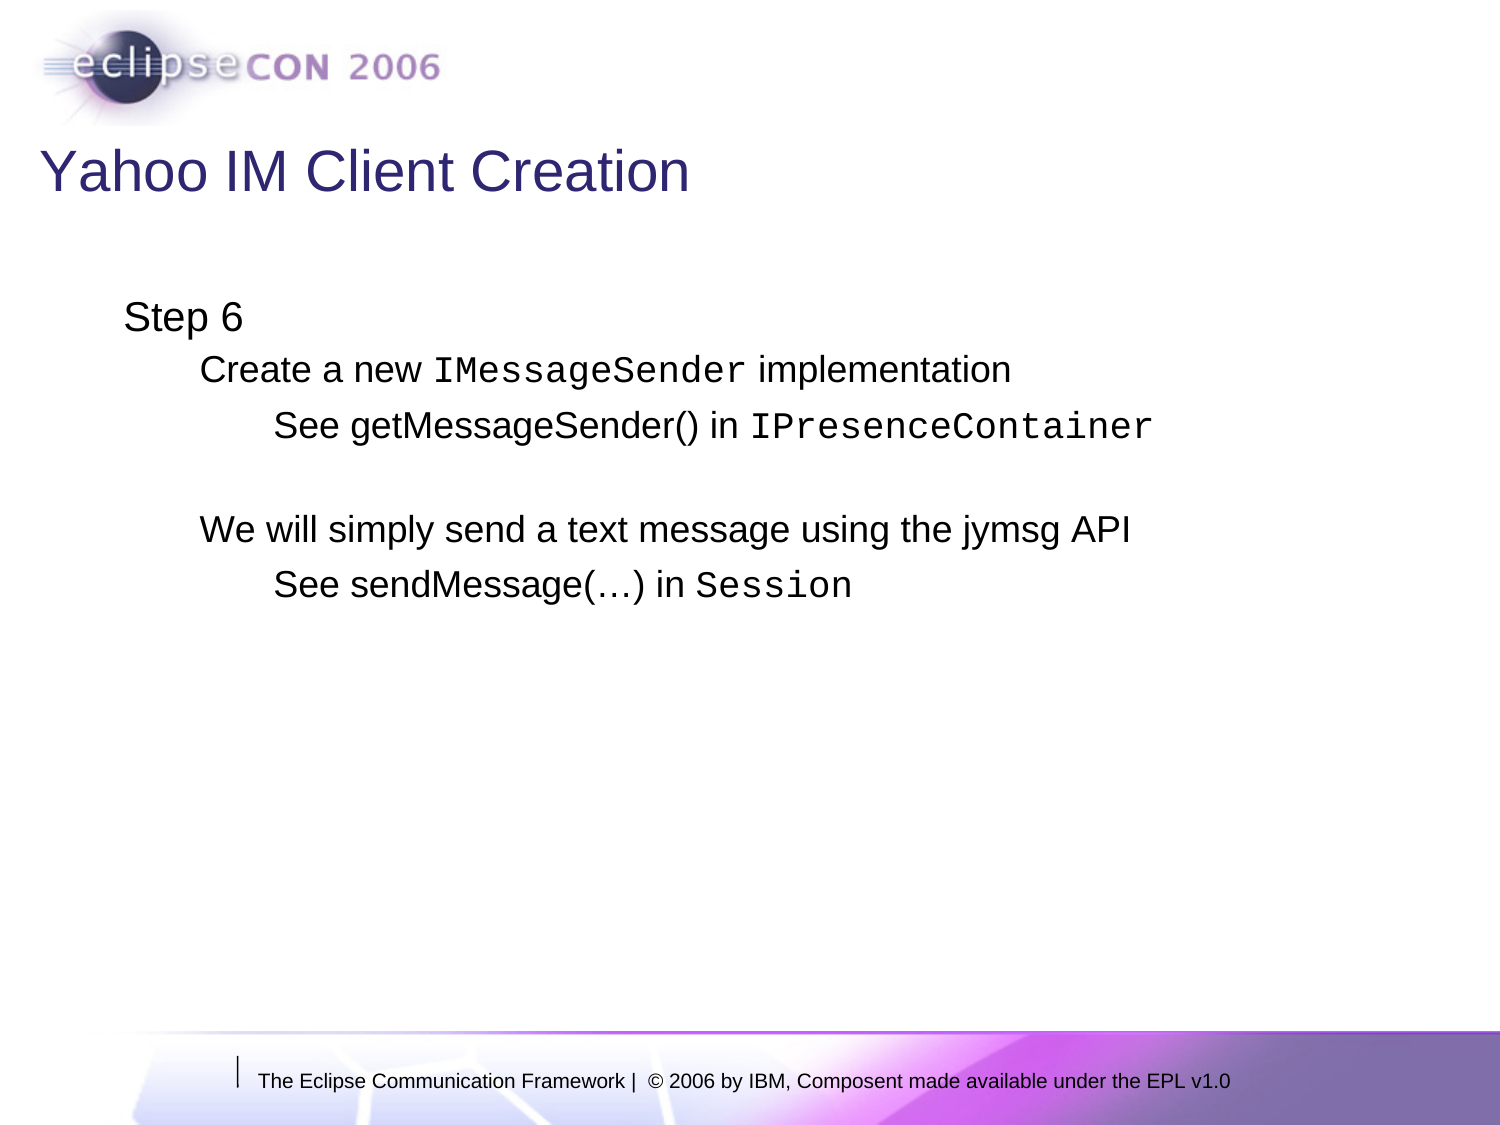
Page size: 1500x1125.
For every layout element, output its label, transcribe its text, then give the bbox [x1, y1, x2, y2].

picture [0, 1031, 1500, 1125]
title Yahoo IM Client Creation [25, 142, 1378, 225]
picture [31, 10, 1040, 126]
list Step 6 Create a new IMessageSender implementation See getMessageSender() in IPresenceContainer We will simply send a text message using the jymsg API See sendMessage(…) in Session [108, 291, 1378, 932]
